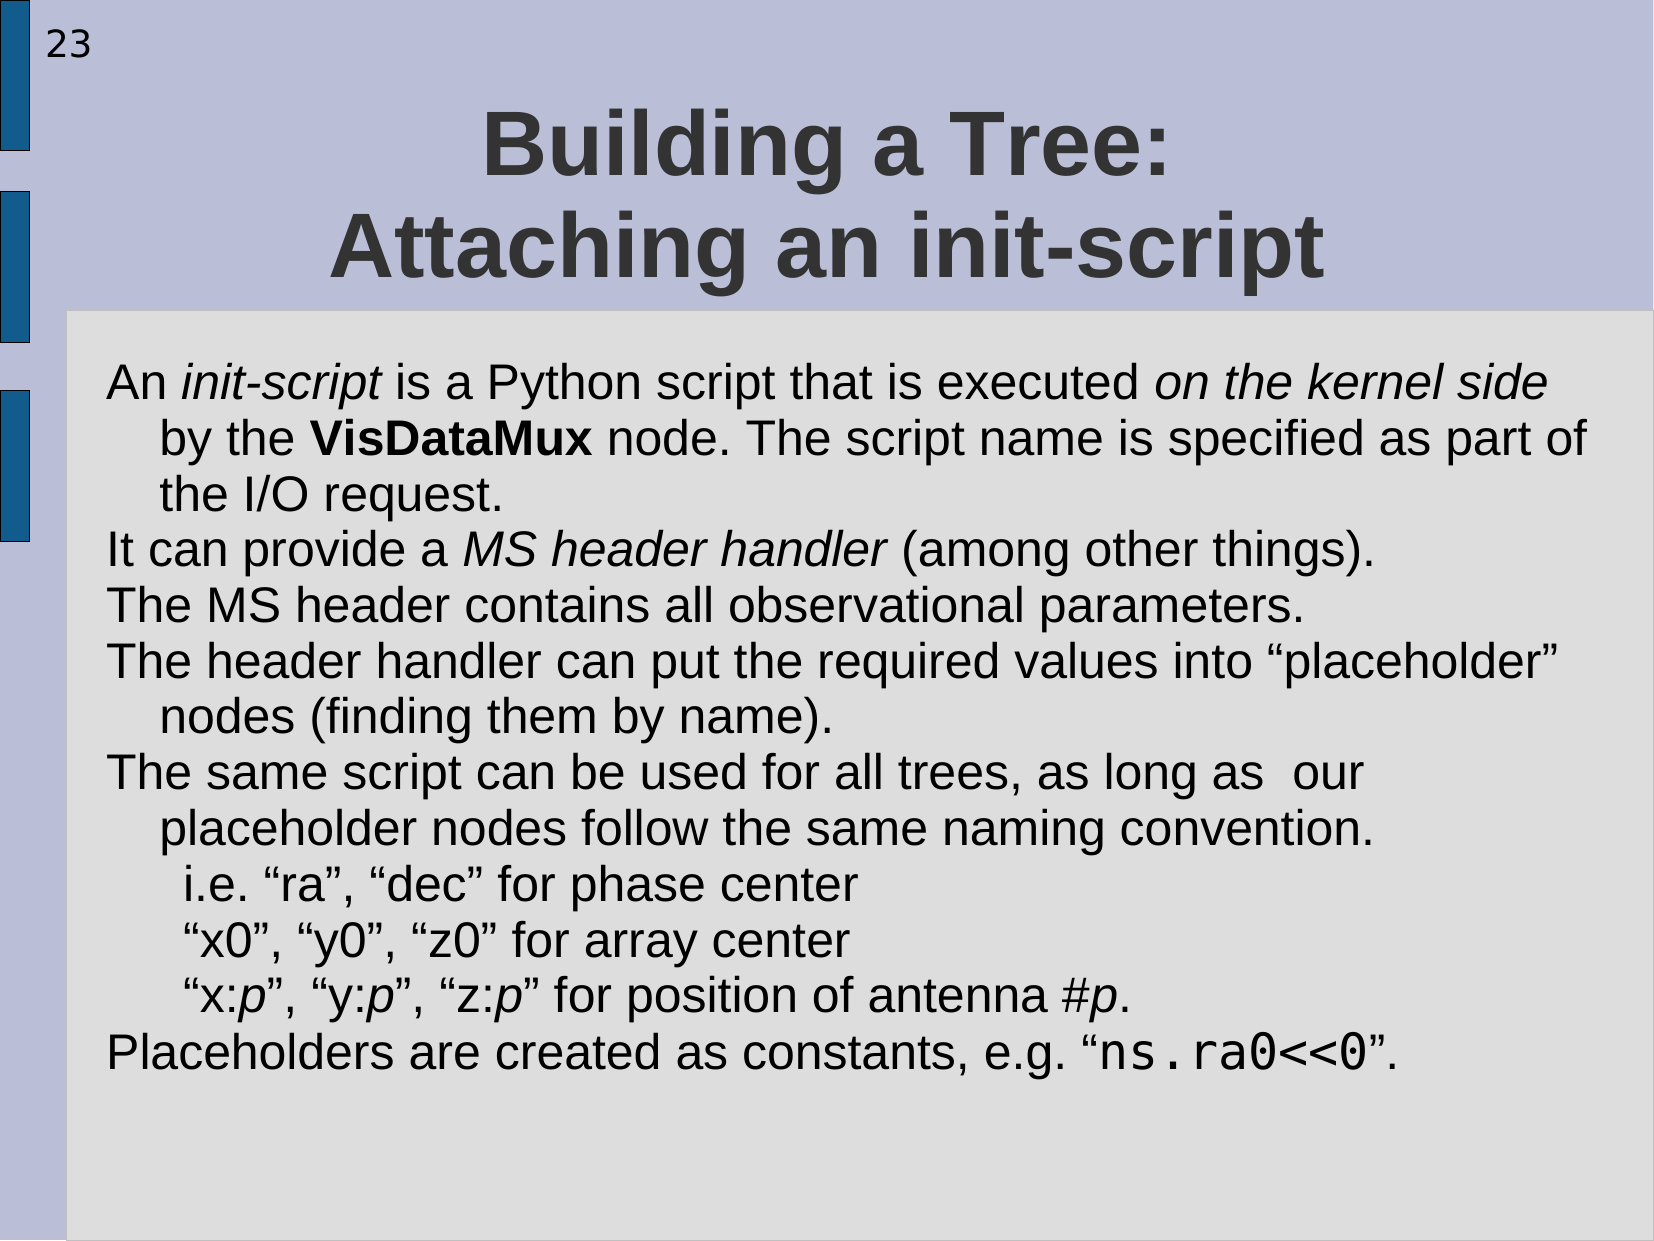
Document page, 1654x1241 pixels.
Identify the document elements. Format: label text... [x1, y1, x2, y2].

title Building a Tree: Attaching an init-script [121, 87, 1534, 302]
list An init-script is a Python script that is executed on the kernel side by the VisDataMux node. The script name is specified as part of the I/O request. It can provide a MS header handler (among other things). The MS header contains all observational parameters. The header handler can put the required values into “placeholder” nodes (finding them by name). The same script can be used for all trees, as long as our placeholder nodes follow the same naming convention. i.e. “ra”, “dec” for phase center “x0”, “y0”, “z0” for array center “x:p”, “y:p”, “z:p” for position of antenna #p. Placeholders are created as constants, e.g. “ns.ra0<<0”. [88, 354, 1595, 1136]
text_box <number> [32, 15, 267, 89]
